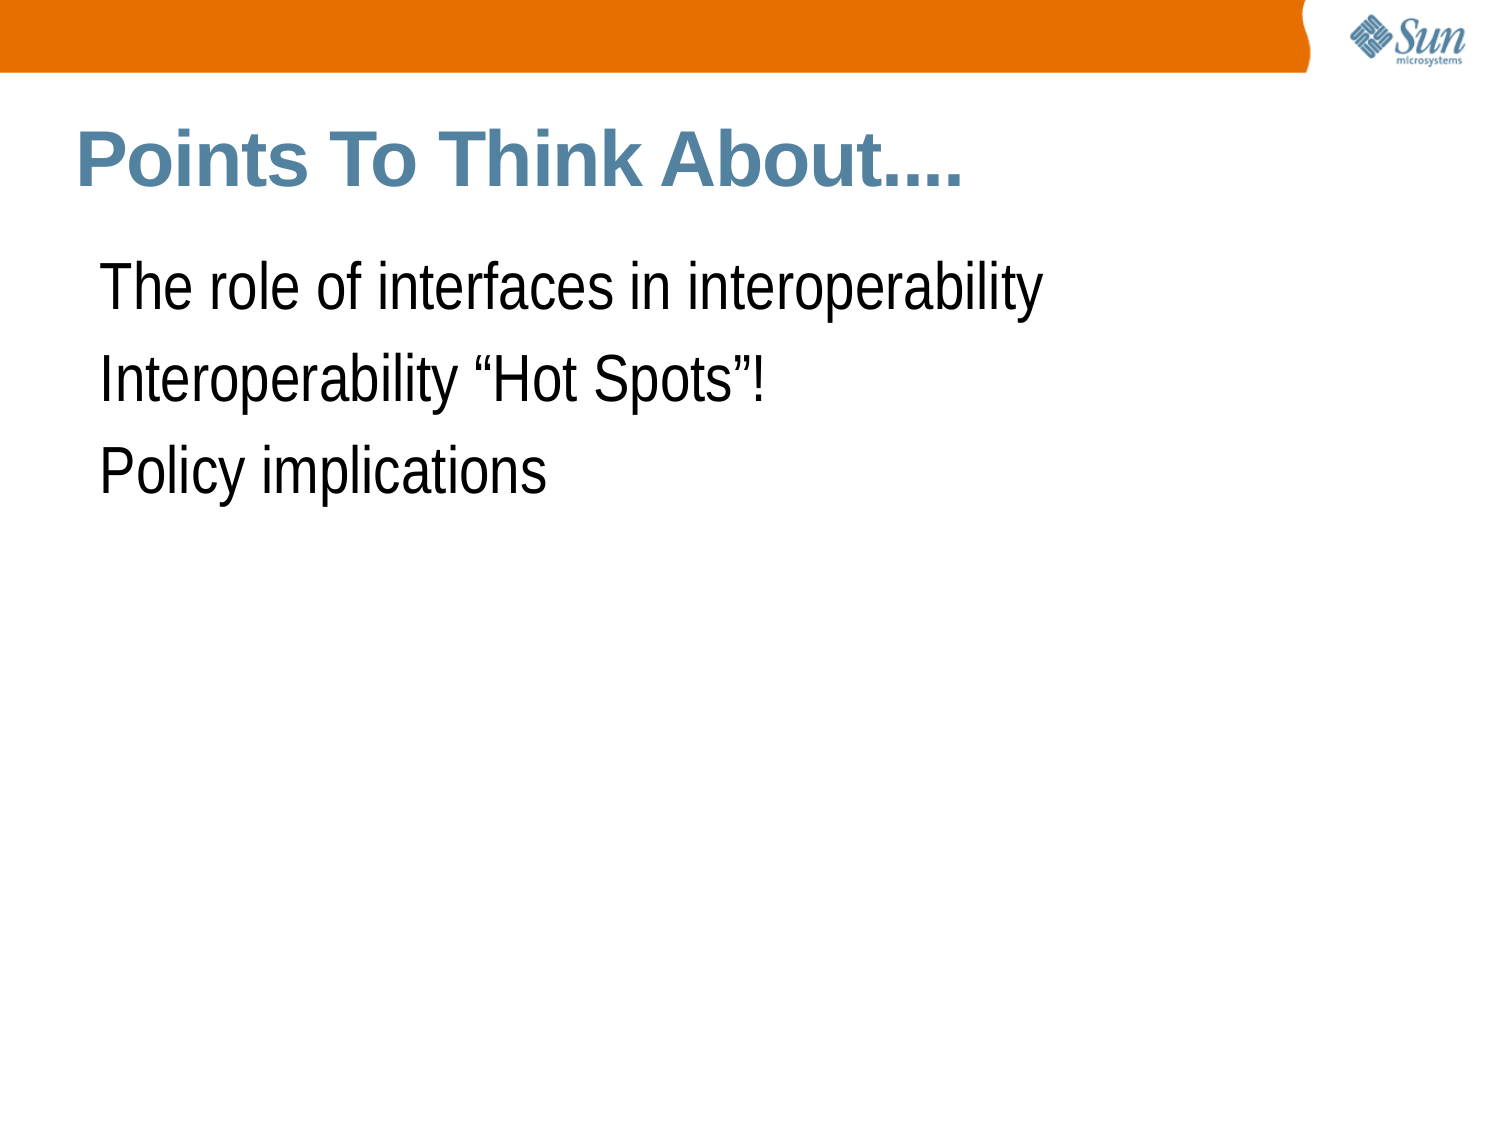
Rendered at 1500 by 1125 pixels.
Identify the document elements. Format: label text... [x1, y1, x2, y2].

title Points To Think About.... [75, 122, 1438, 228]
picture [0, 0, 1500, 75]
list The role of interfaces in interoperability Interoperability “Hot Spots”! Policy implications [64, 257, 1402, 975]
